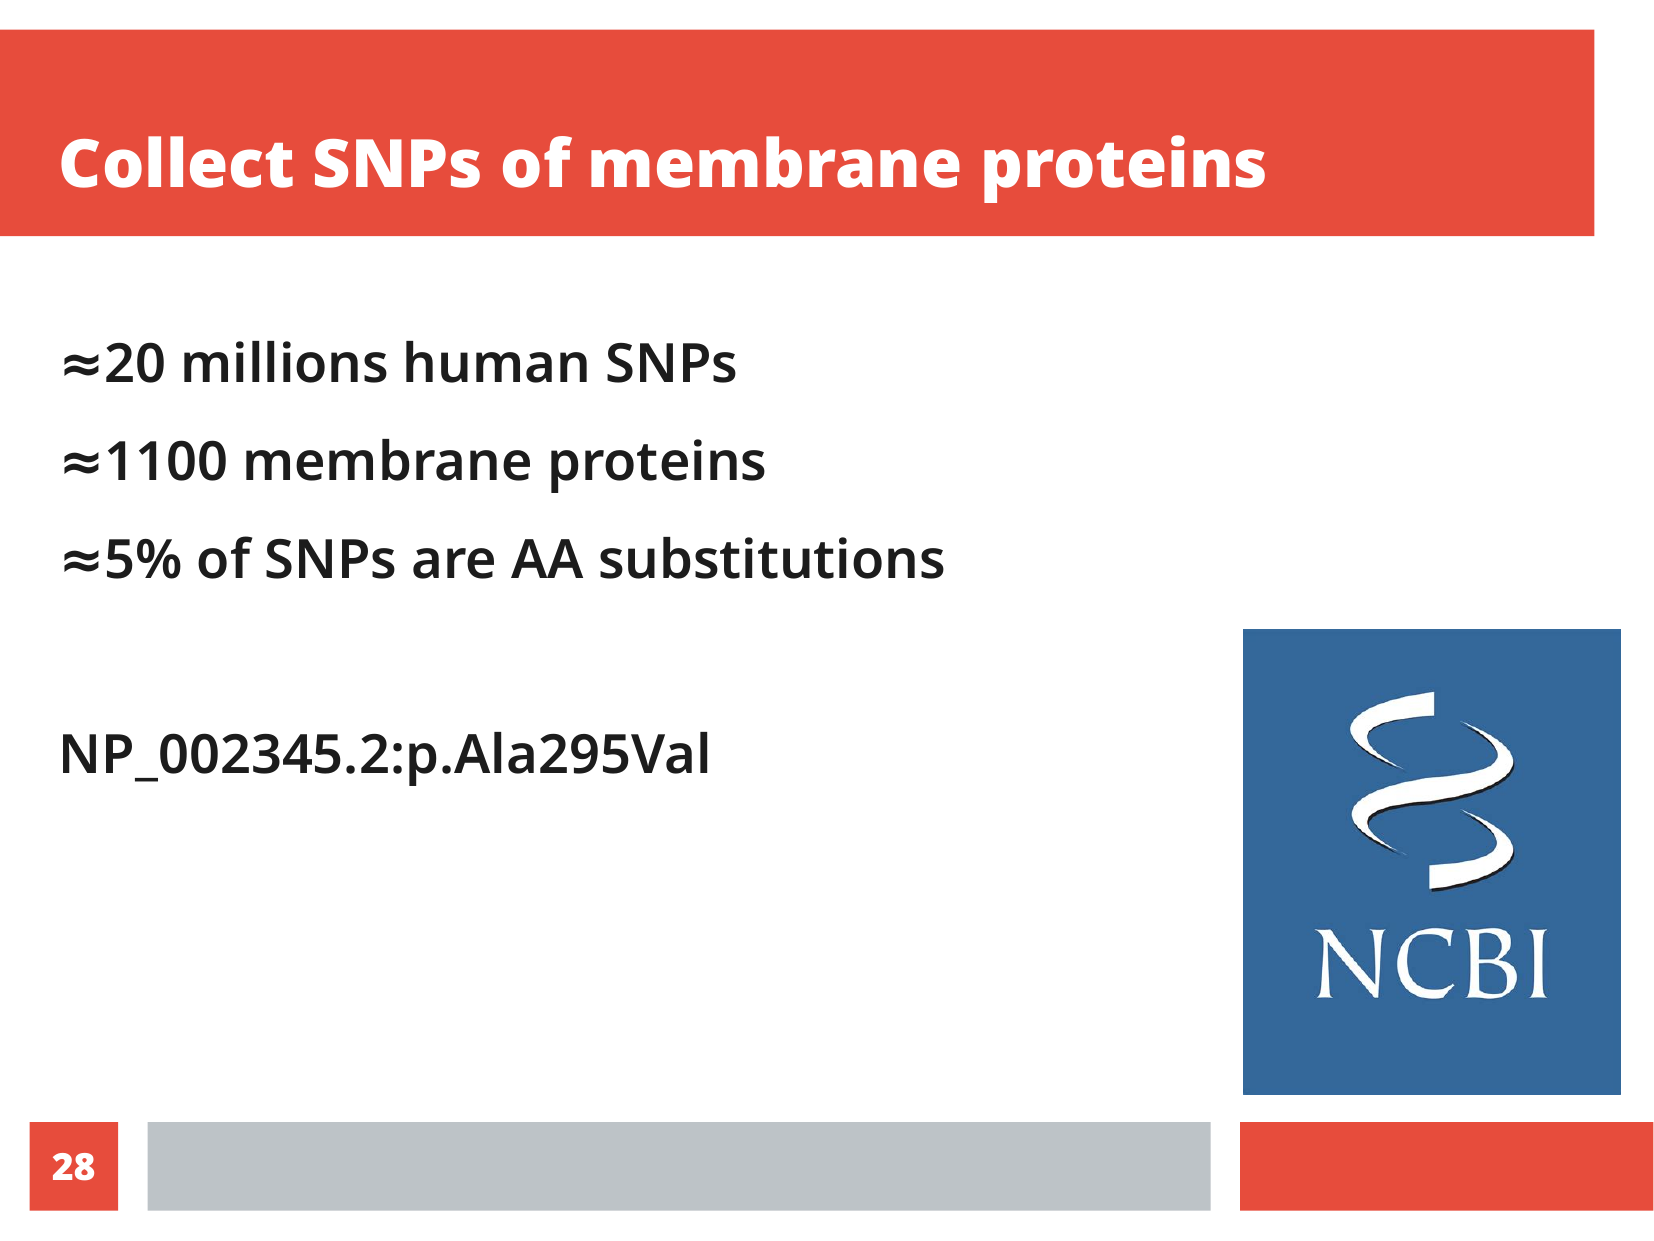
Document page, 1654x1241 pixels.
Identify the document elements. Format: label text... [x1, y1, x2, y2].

list ≈20 millions human SNPs ≈1100 membrane proteins ≈5% of SNPs are AA substitutions NP_002345.2:p.Ala295Val [59, 324, 1216, 1093]
picture [1243, 629, 1621, 1095]
title Collect SNPs of membrane proteins [59, 59, 1595, 207]
